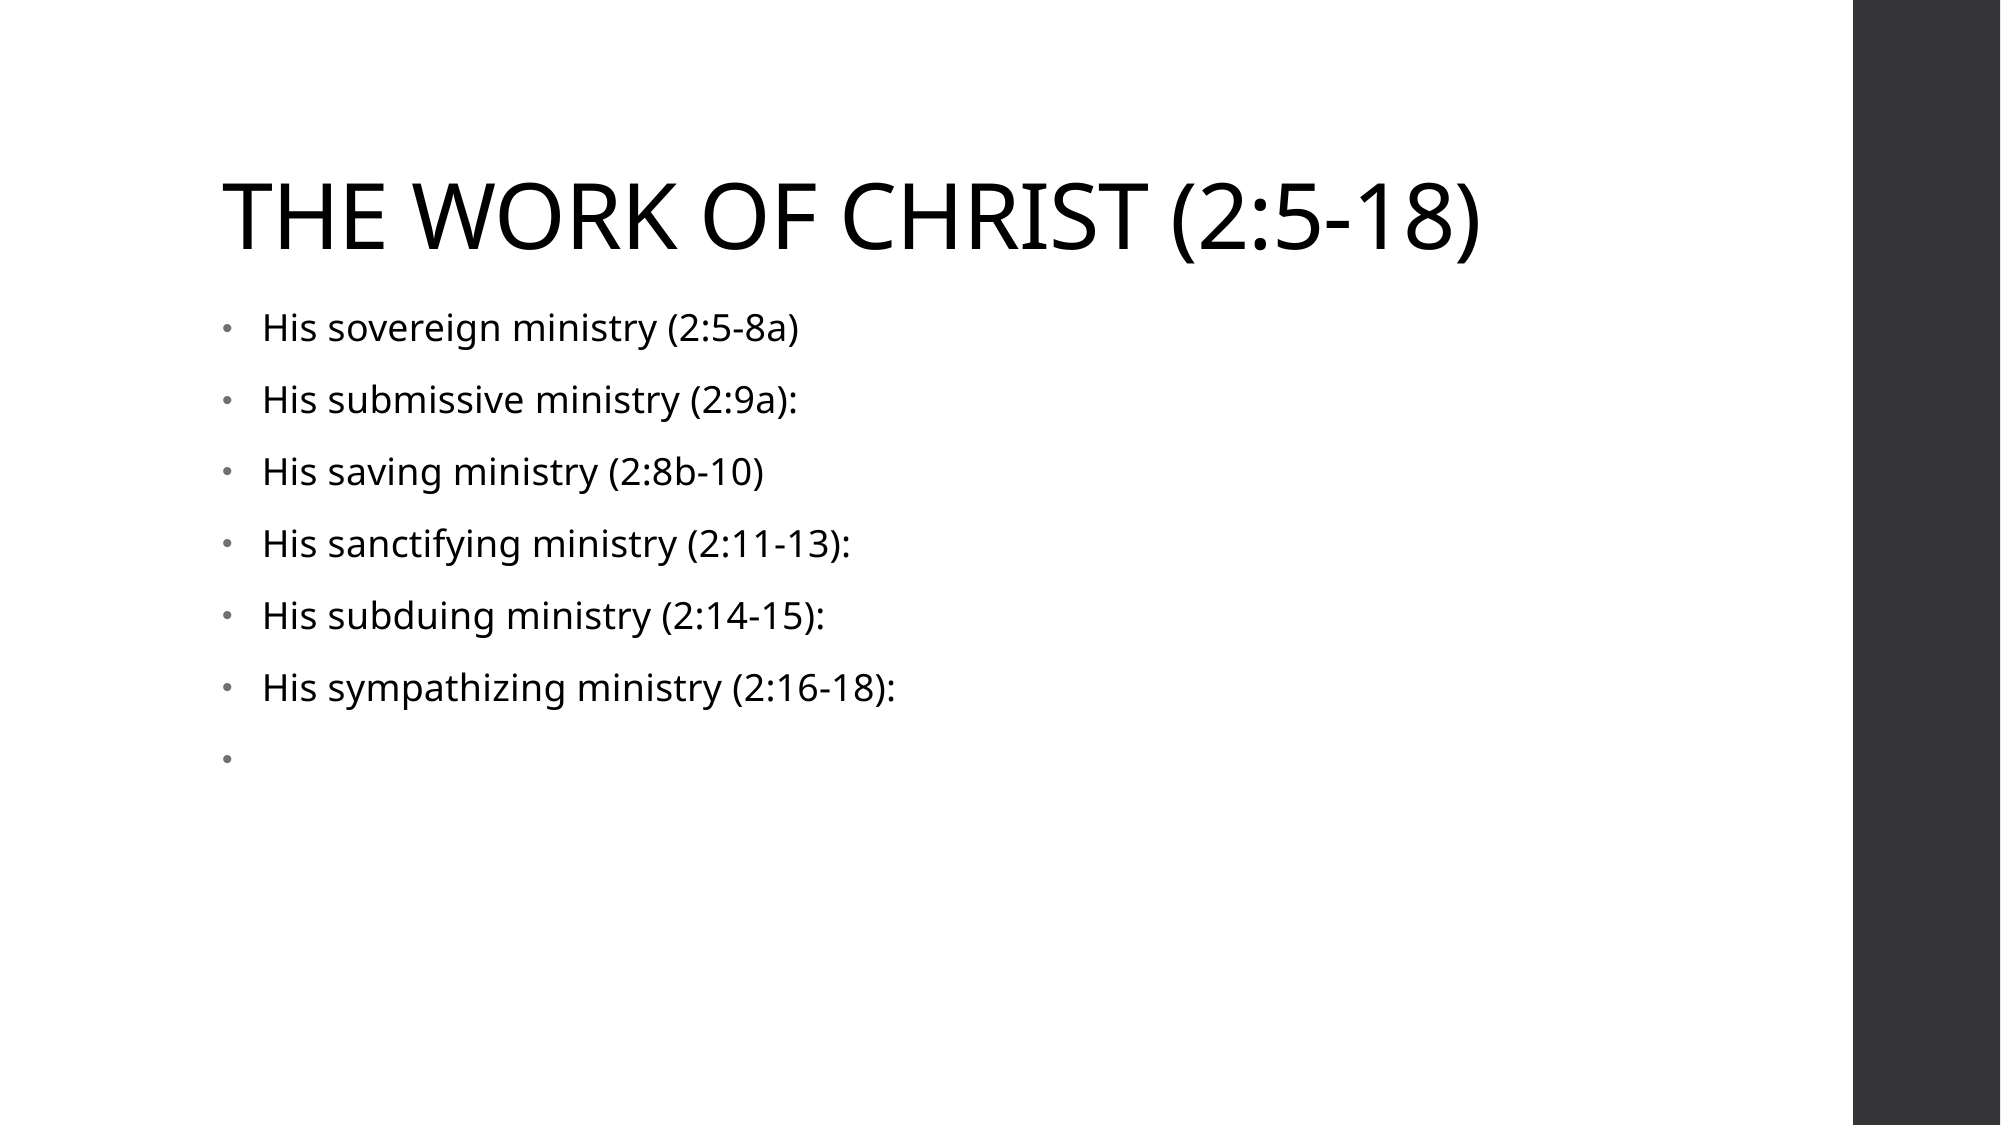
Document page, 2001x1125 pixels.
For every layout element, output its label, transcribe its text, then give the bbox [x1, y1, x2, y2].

title THE WORK OF CHRIST (2:5-18) [206, 60, 1797, 278]
list His sovereign ministry (2:5-8a) His submissive ministry (2:9a): His saving ministry (2:8b-10) His sanctifying ministry (2:11-13): His subduing ministry (2:14-15): His sympathizing ministry (2:16-18): [206, 299, 1617, 1014]
